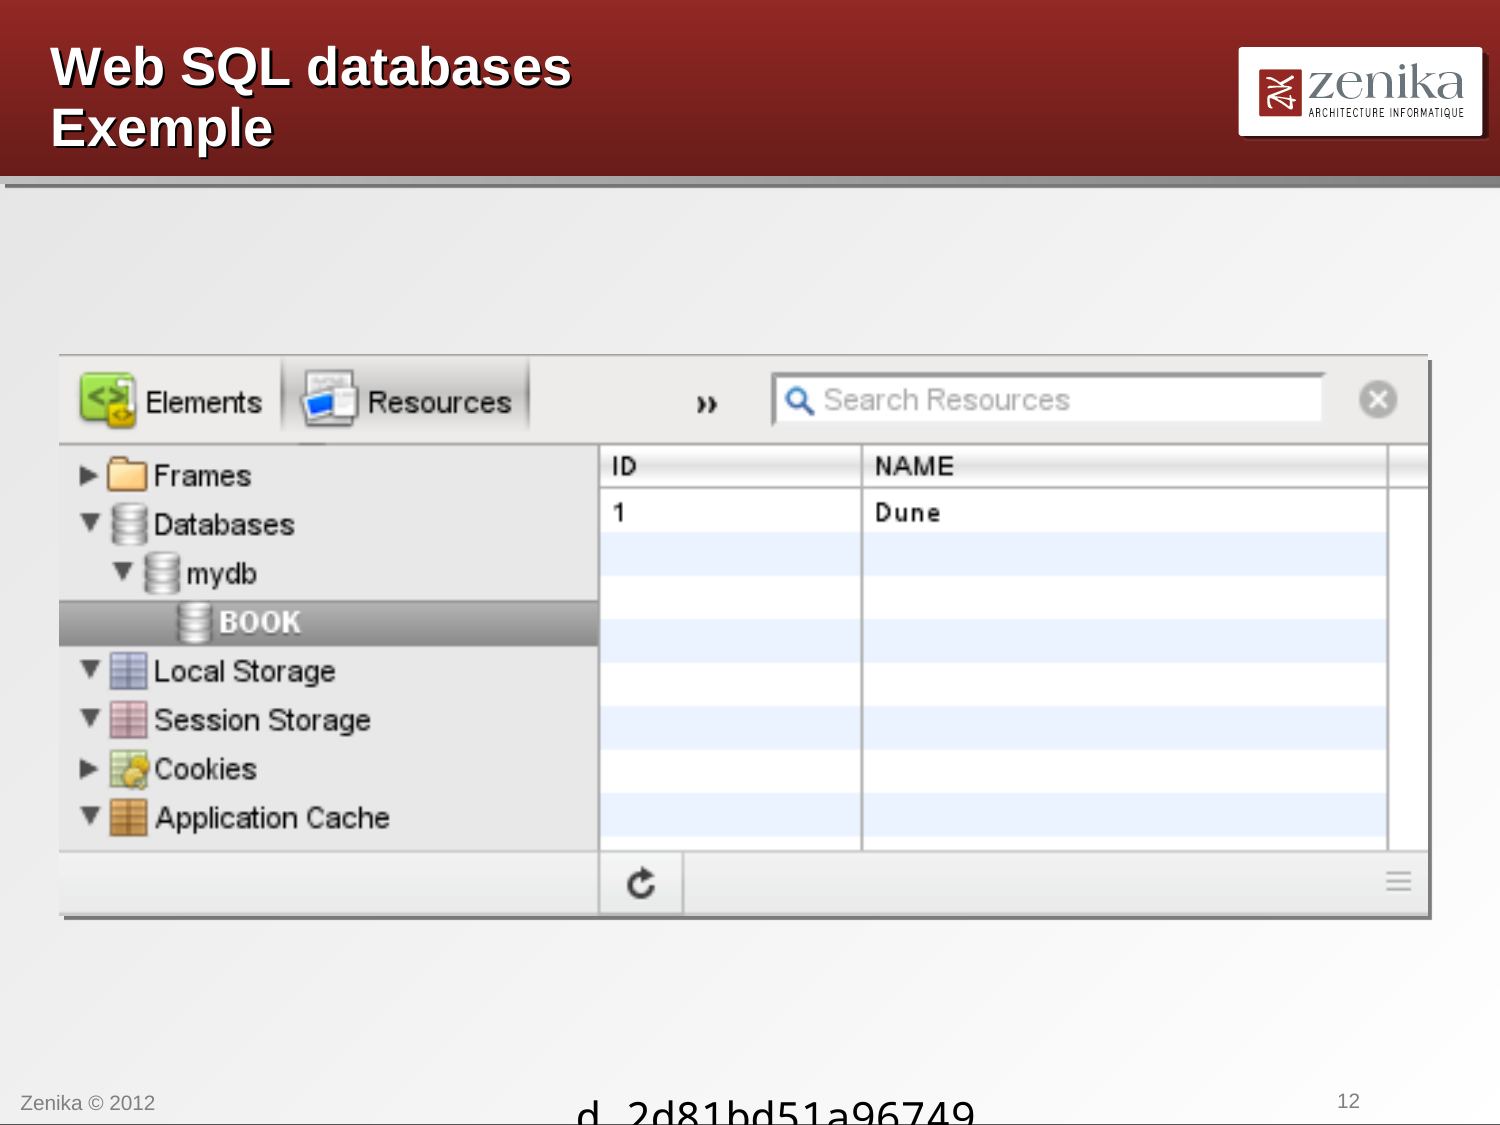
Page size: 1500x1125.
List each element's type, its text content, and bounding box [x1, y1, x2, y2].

picture [1257, 58, 1464, 125]
title Web SQL databases Exemple [50, 15, 1206, 180]
picture [59, 354, 1428, 916]
